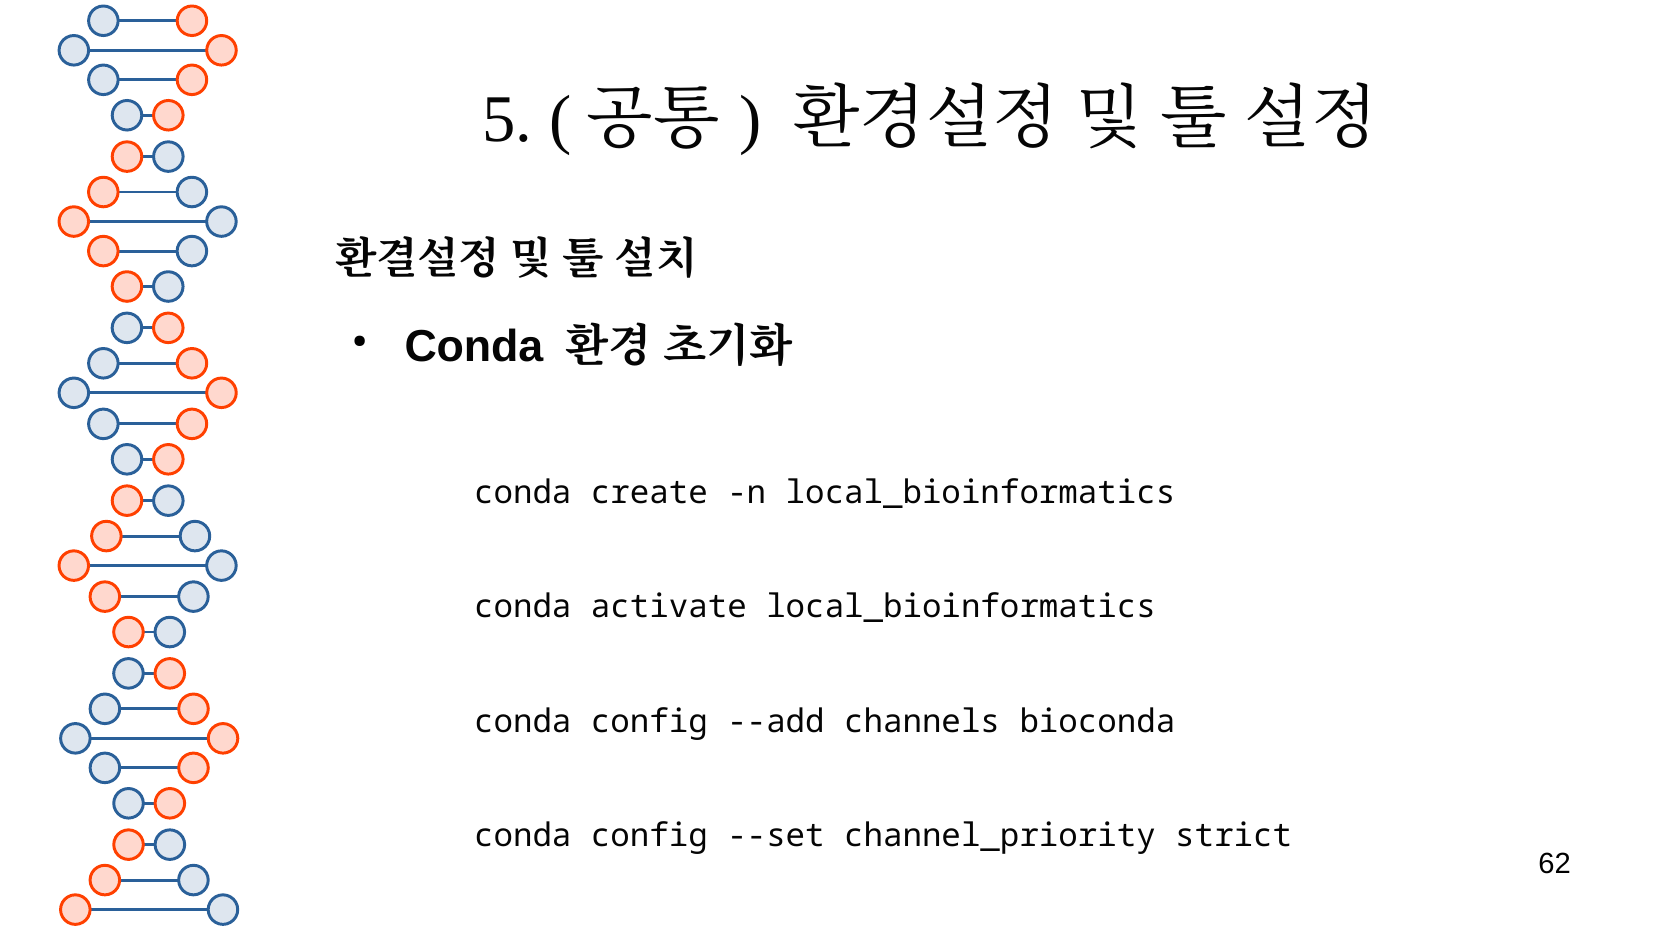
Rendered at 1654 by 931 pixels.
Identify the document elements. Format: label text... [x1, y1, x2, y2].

title 5. (공통) 환경설정 및 툴 설정 [265, 35, 1595, 189]
list 환결설정 및 툴 설치 Conda 환경 초기화 conda create -n local_bioinformatics conda activate local_bioinformatics conda config --add channels bioconda conda config --set channel_priority strict [265, 224, 1595, 863]
